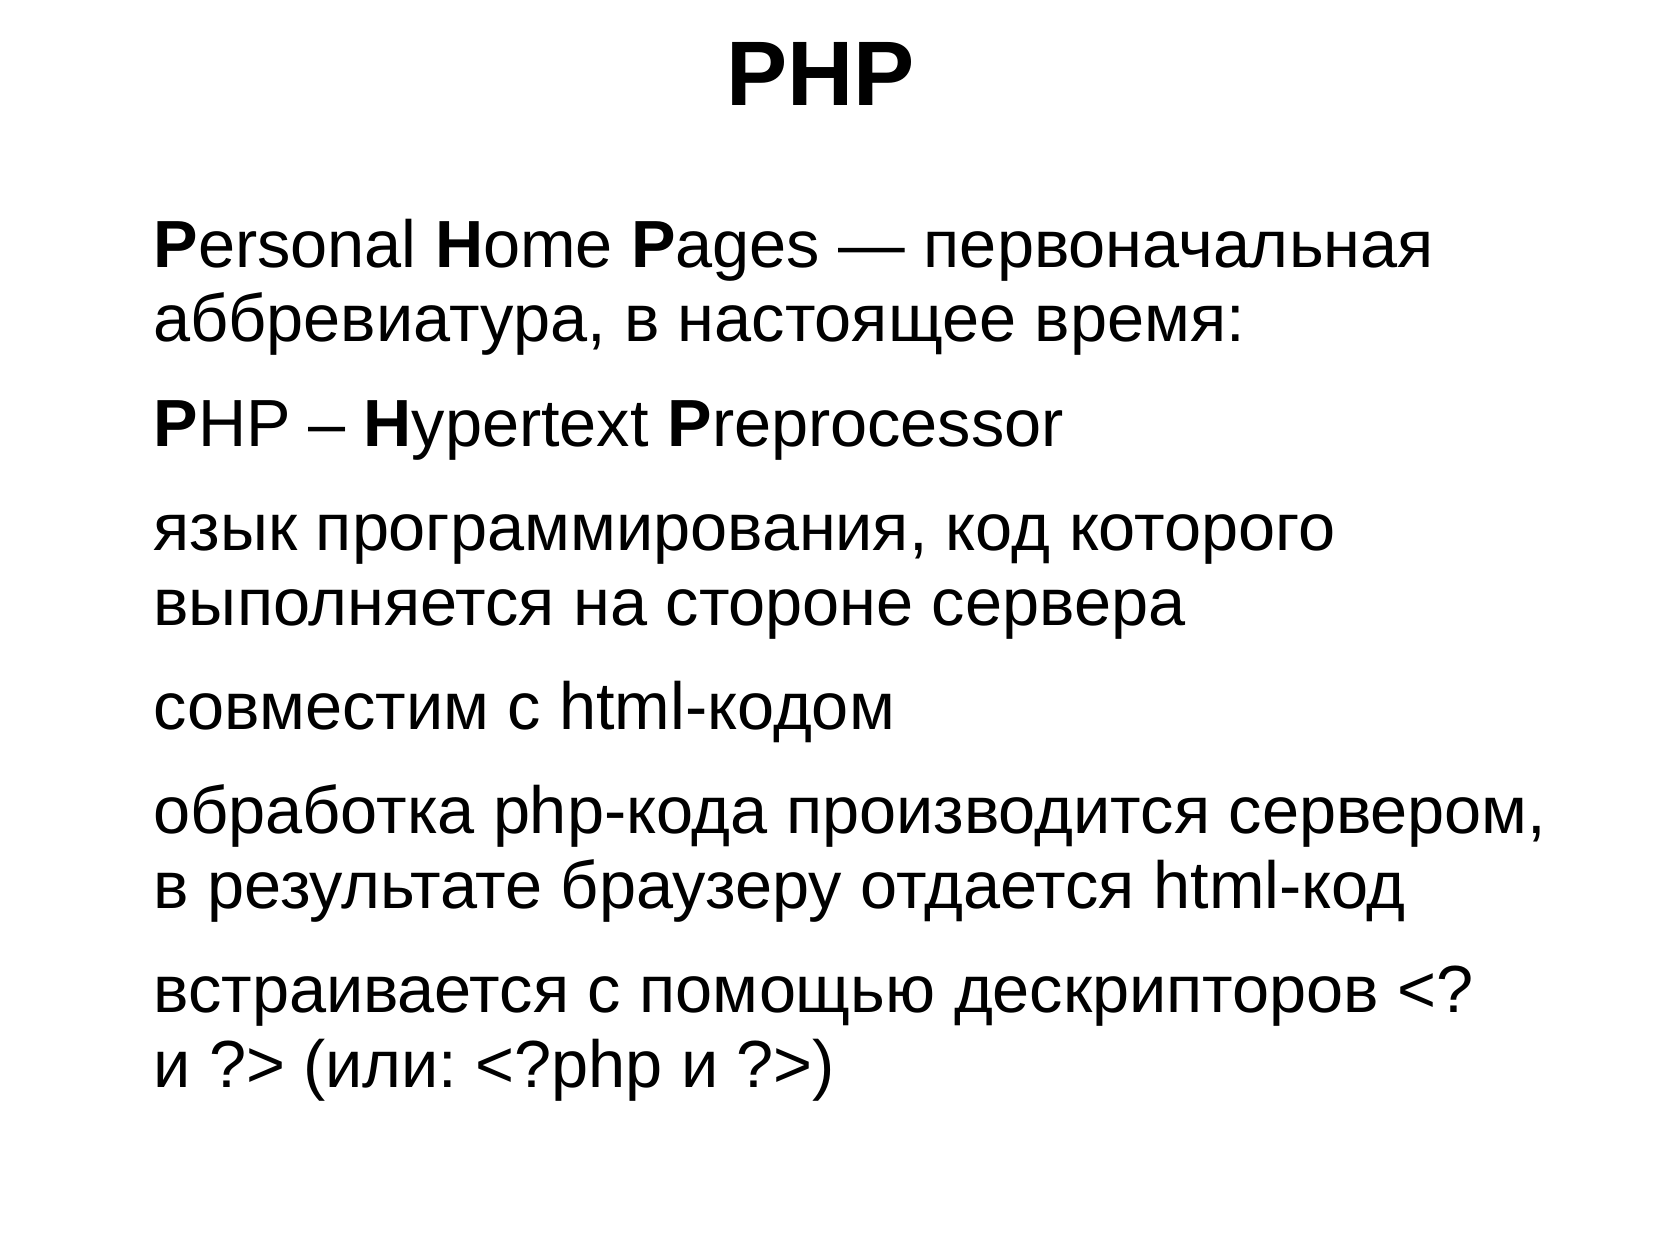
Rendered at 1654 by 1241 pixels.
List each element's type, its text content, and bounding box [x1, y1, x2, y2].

title PHP [76, 0, 1565, 148]
list Personal Home Pages — первоначальная аббревиатура, в настоящее время: PHP – Hypertext Preprocessor язык программирования, код которого выполняется на стороне сервера совместим с html-кодом обработка php-кода производится сервером, в результате браузеру отдается html-код встраивается с помощью дескрипторов <? и ?> (или: <?php и ?>) [82, 206, 1571, 1206]
